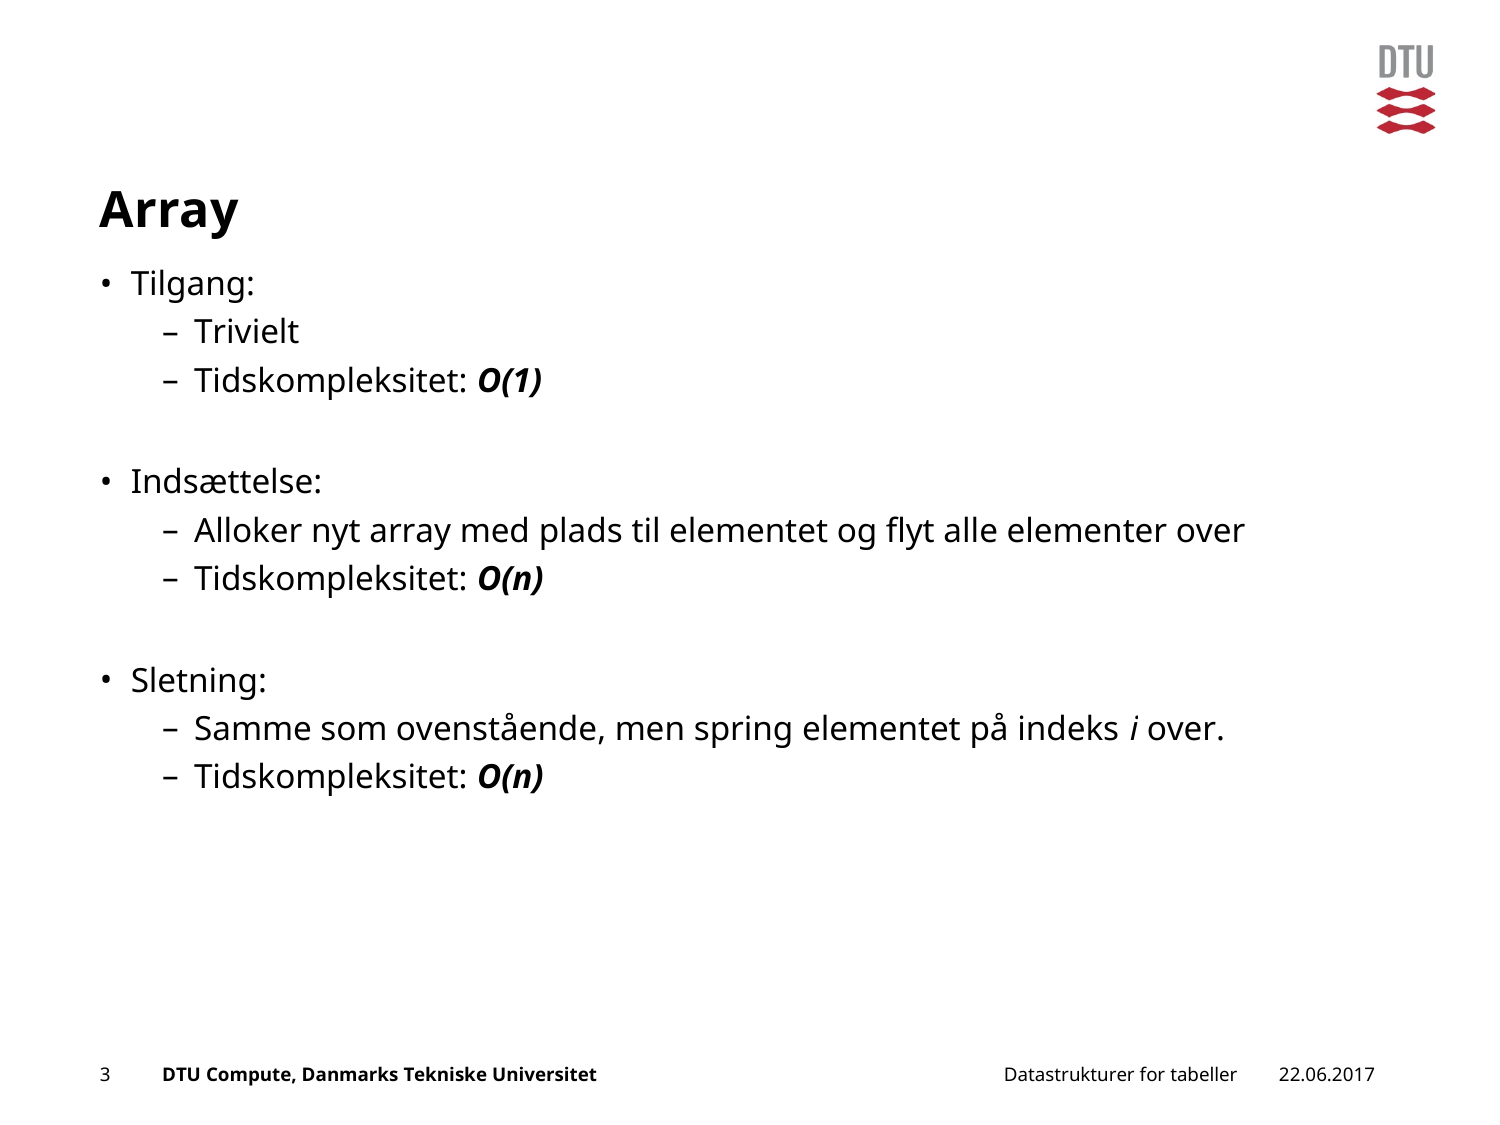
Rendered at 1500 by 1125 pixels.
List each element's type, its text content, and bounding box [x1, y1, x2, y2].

list Tilgang: Trivielt Tidskompleksitet: O(1) Indsættelse: Alloker nyt array med plads til elementet og flyt alle elementer over Tidskompleksitet: O(n) Sletning: Samme som ovenstående, men spring elementet på indeks i over. Tidskompleksitet: O(n) [99, 262, 1375, 1012]
picture [1356, 45, 1436, 134]
title Array [99, 49, 1375, 238]
